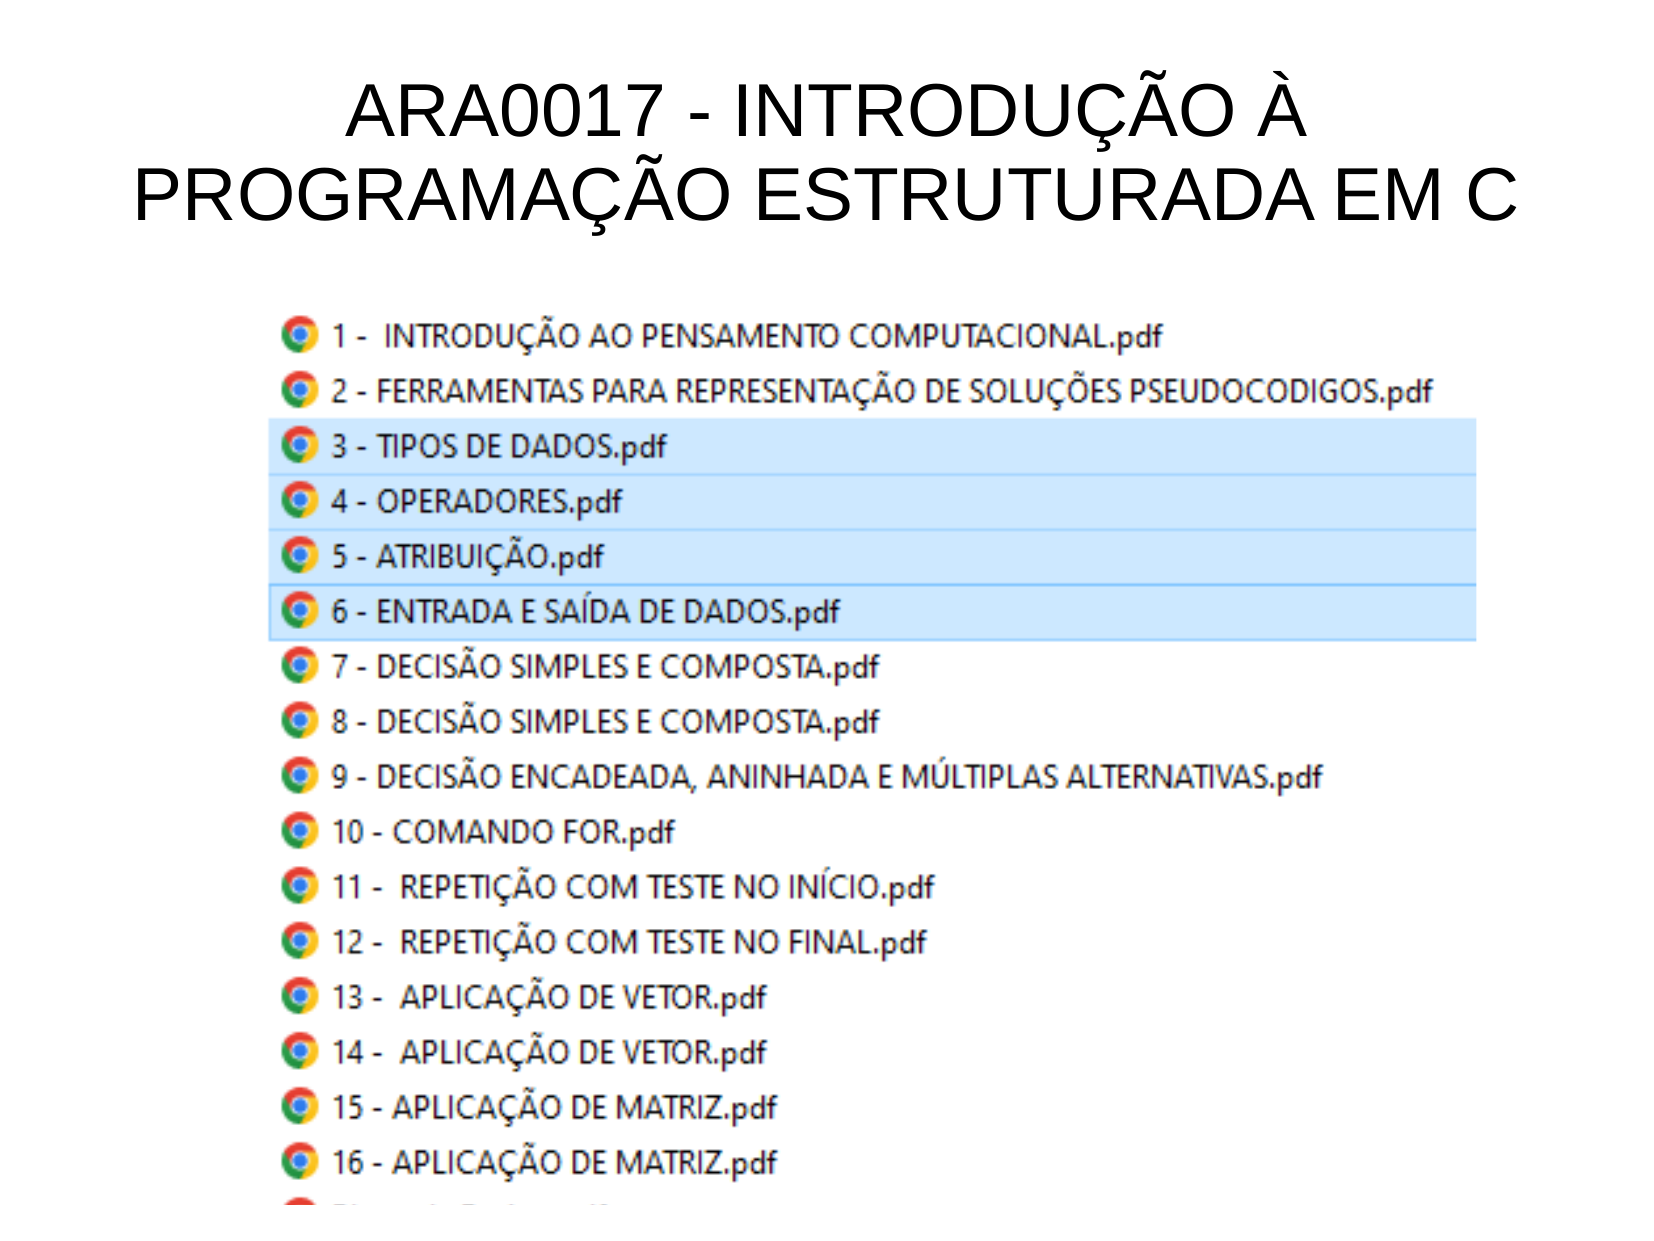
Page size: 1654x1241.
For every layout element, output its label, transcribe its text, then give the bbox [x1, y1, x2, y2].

picture [248, 283, 1477, 1205]
title ARA0017 - INTRODUÇÃO À PROGRAMAÇÃO ESTRUTURADA EM C [82, 49, 1571, 257]
